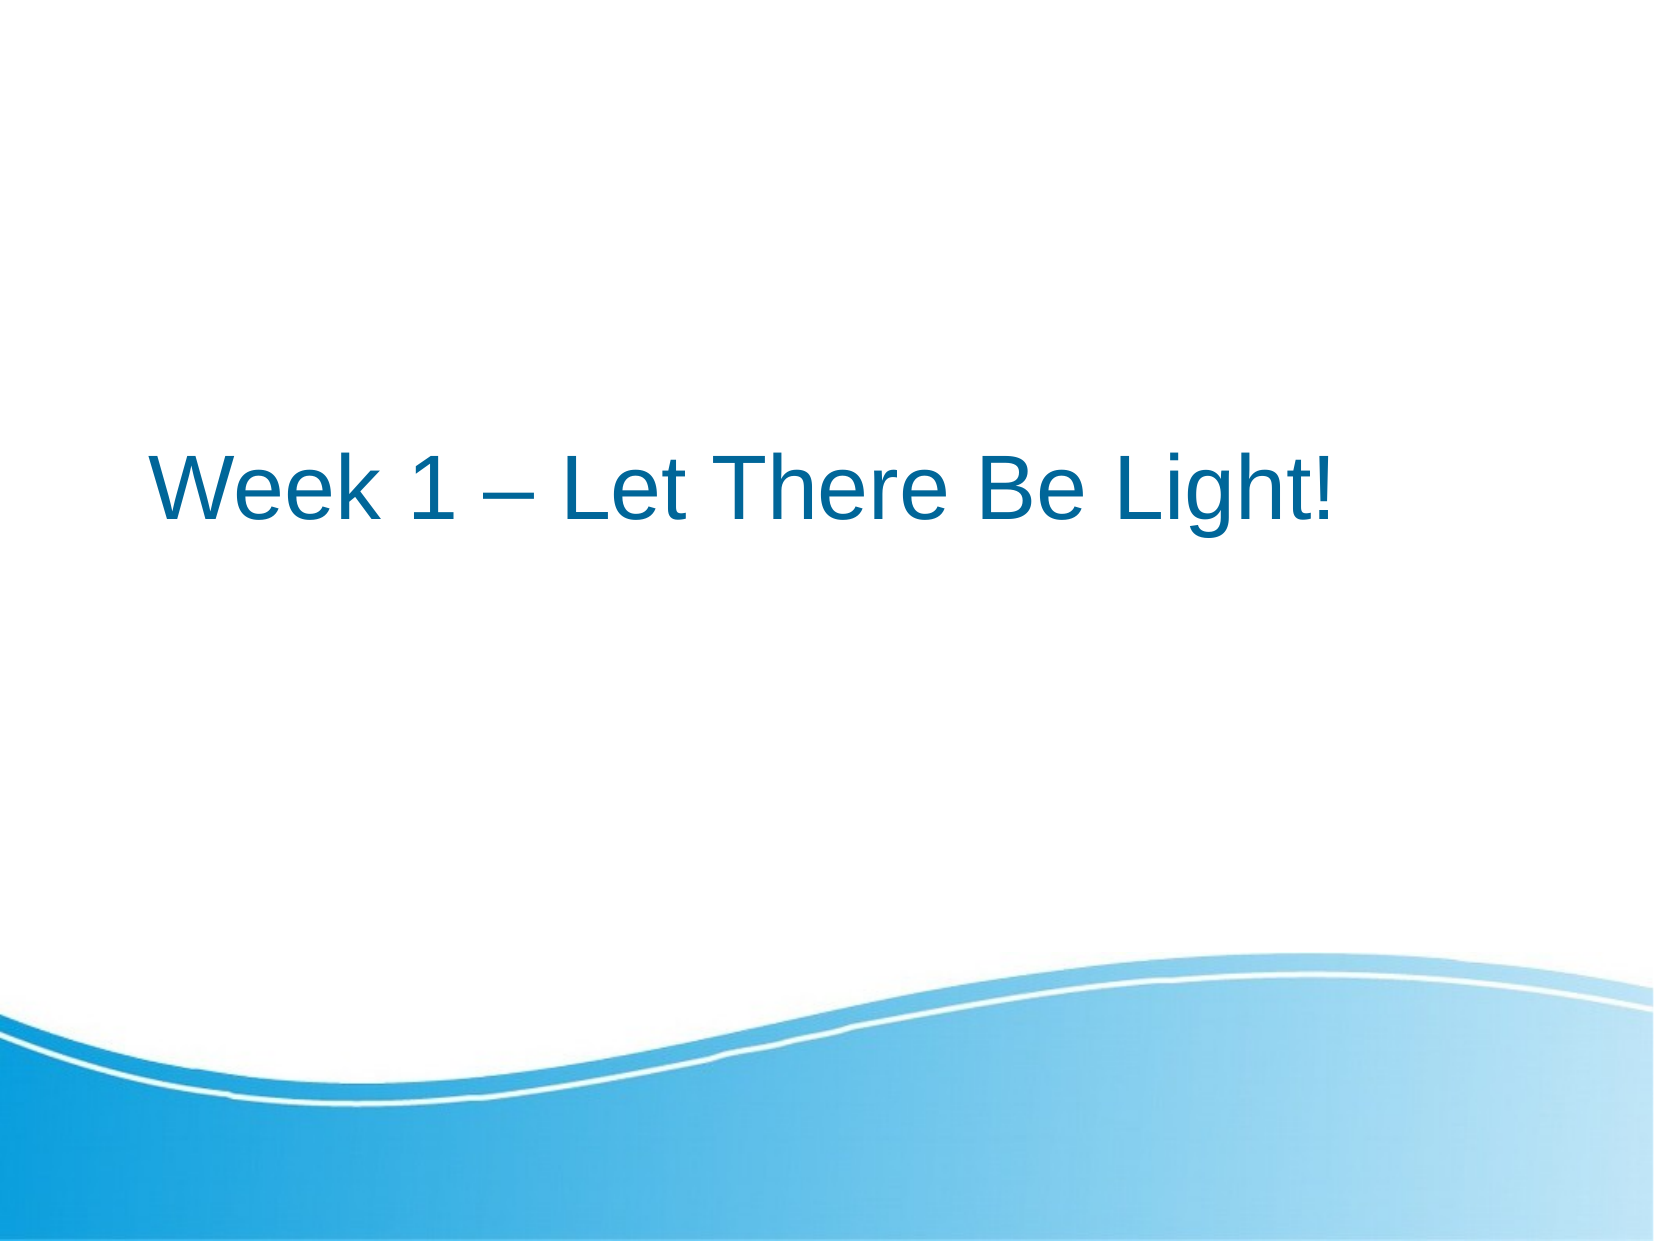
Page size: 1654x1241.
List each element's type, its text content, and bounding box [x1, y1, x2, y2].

title Week 1 – Let There Be Light! [0, 384, 1489, 592]
picture [0, 952, 1654, 1241]
